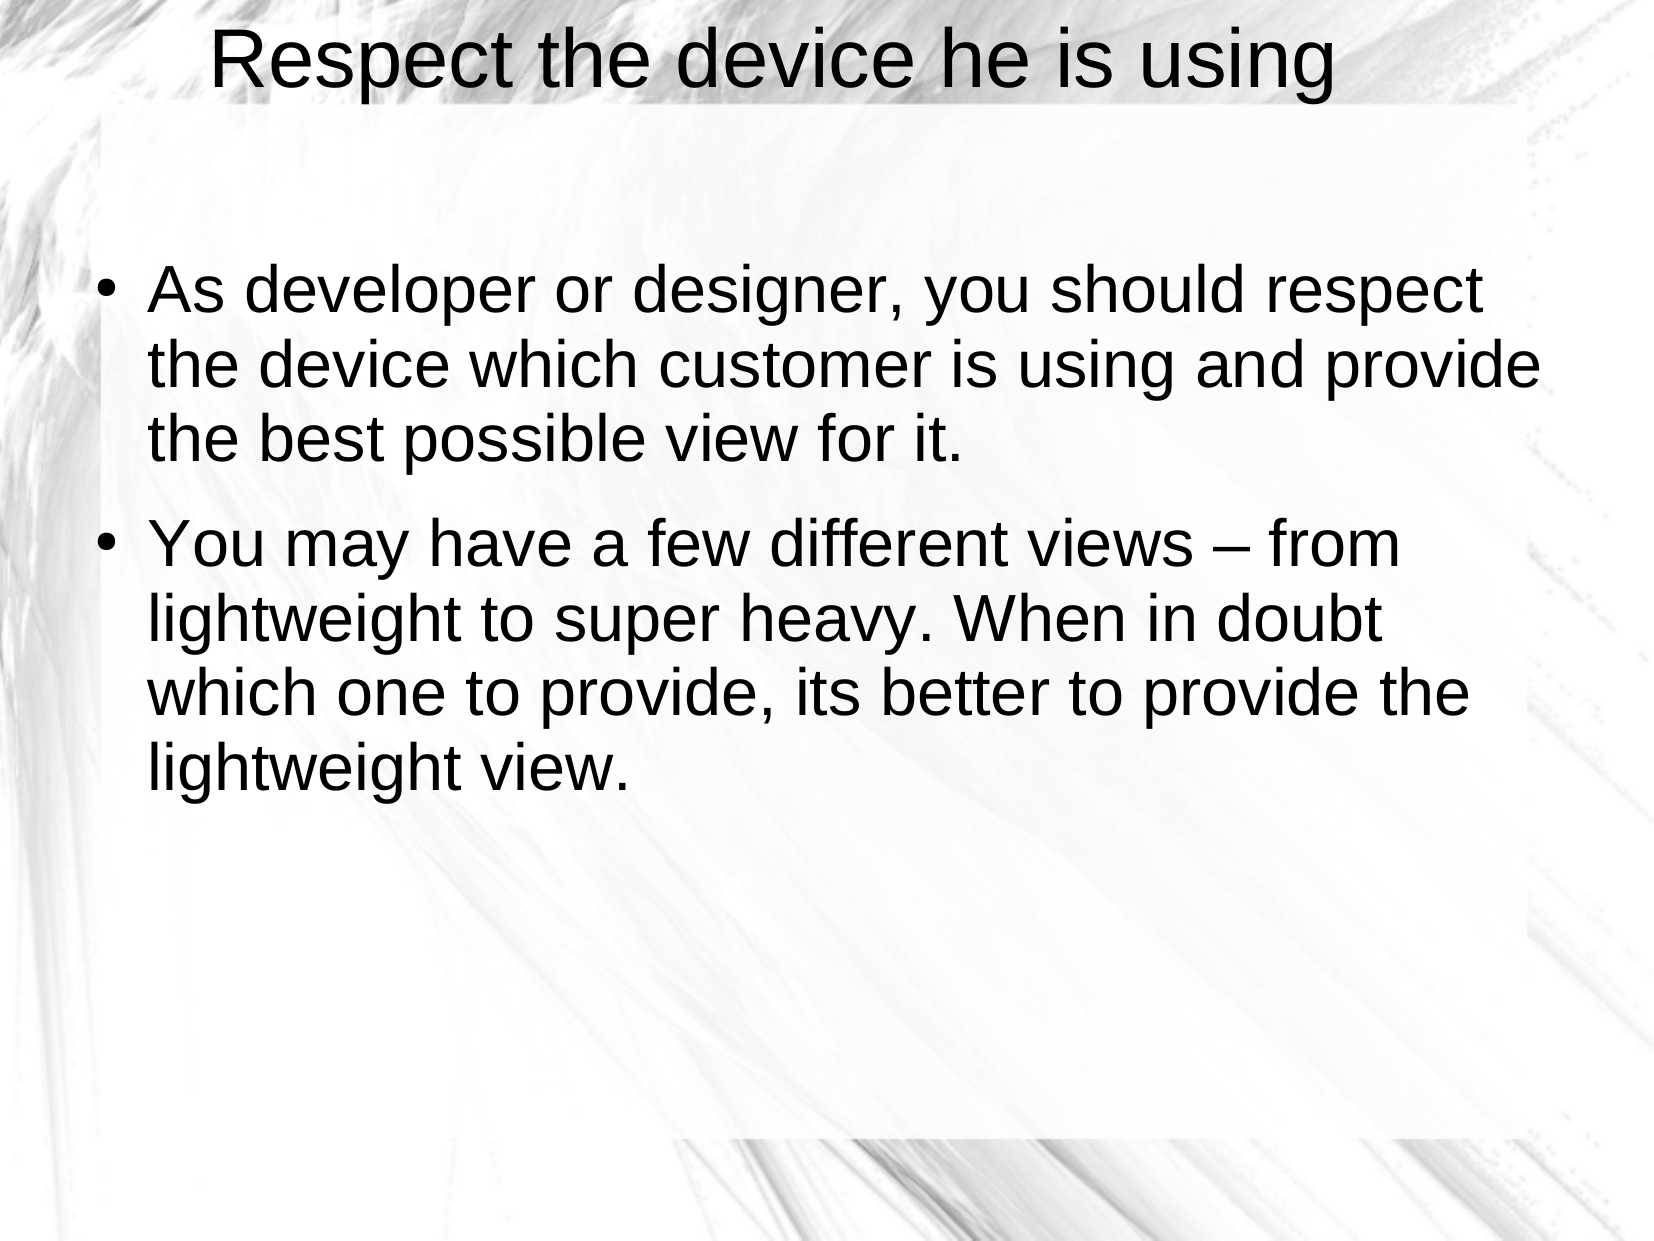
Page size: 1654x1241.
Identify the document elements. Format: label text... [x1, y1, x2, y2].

title Respect the device he is using [29, 0, 1518, 119]
list As developer or designer, you should respect the device which customer is using and provide the best possible view for it. You may have a few different views – from lightweight to super heavy. When in doubt which one to provide, its better to provide the lightweight view. [76, 147, 1565, 1114]
picture [0, 0, 1654, 1241]
